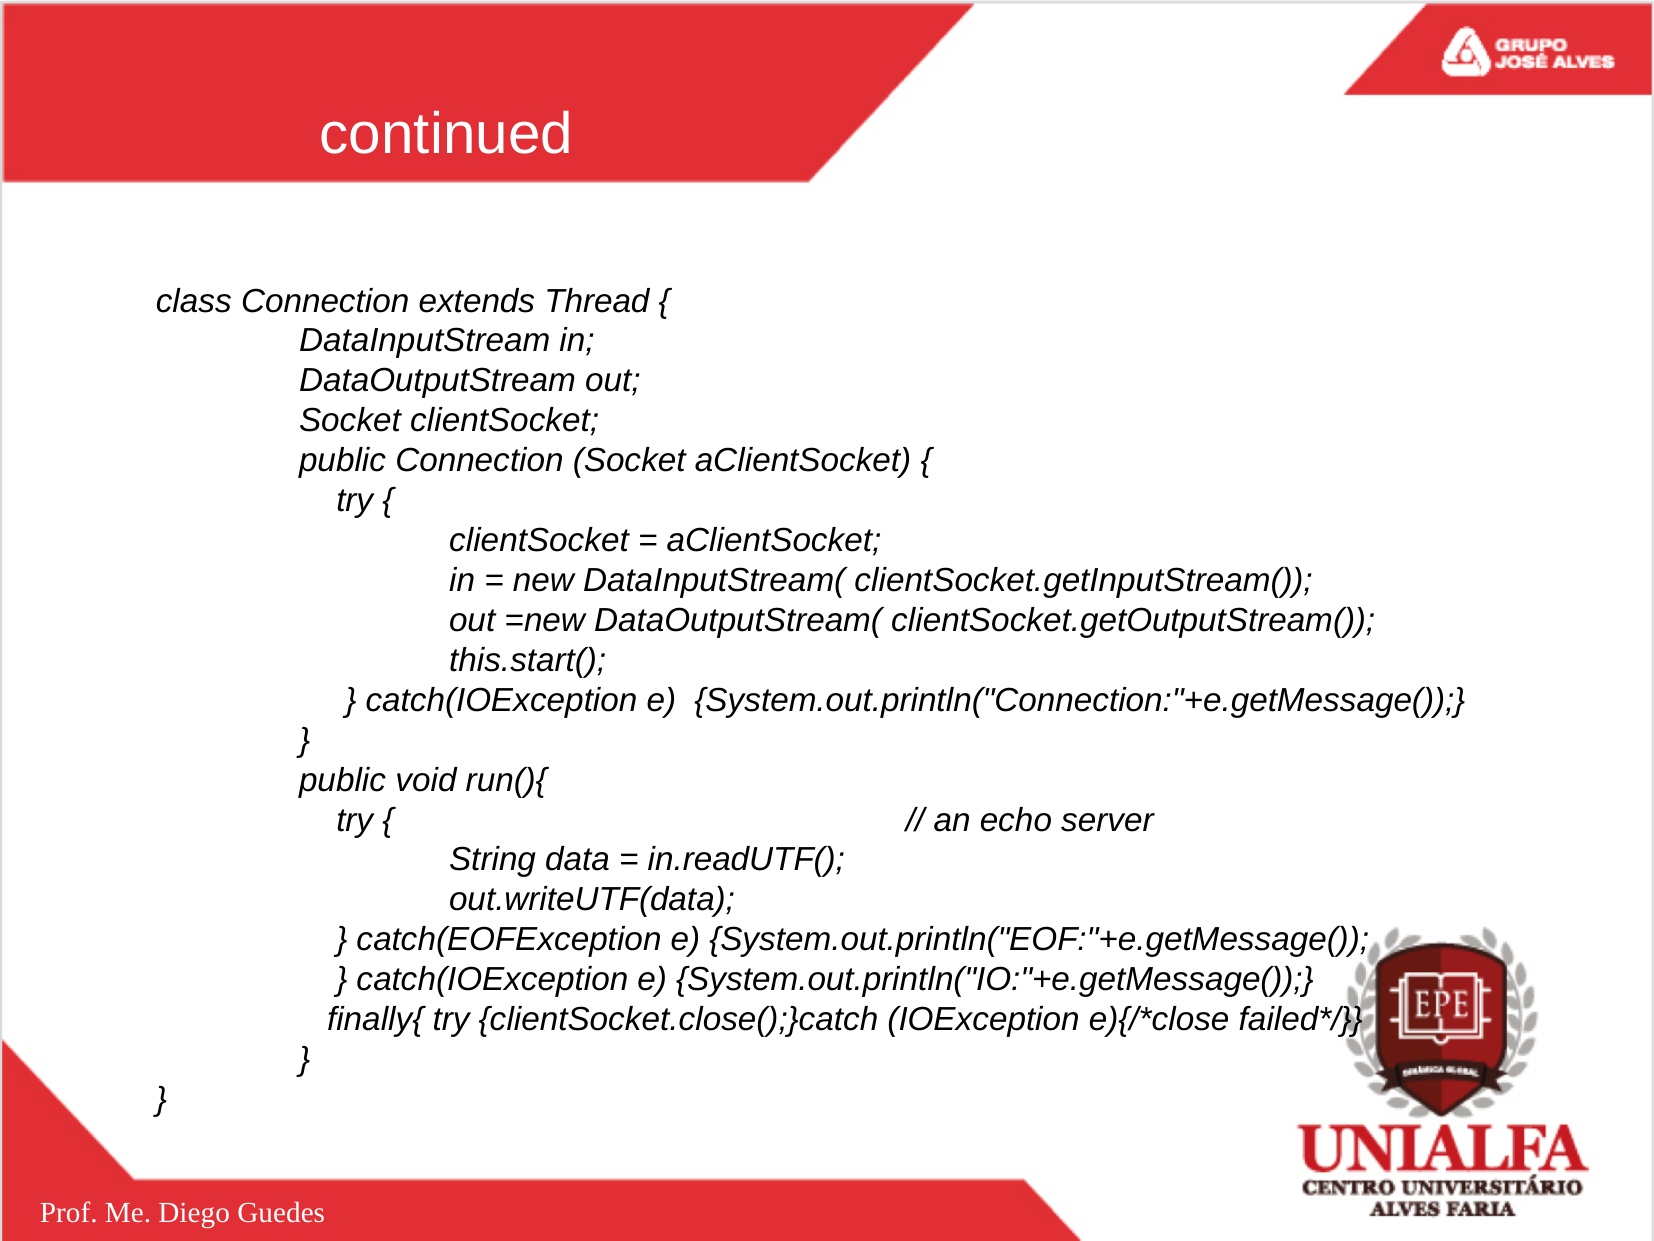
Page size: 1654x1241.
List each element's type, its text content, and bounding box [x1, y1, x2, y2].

text_box class Connection extends Thread { DataInputStream in; DataOutputStream out; Socket clientSocket; public Connection (Socket aClientSocket) { try { clientSocket = aClientSocket; in = new DataInputStream( clientSocket.getInputStream()); out =new DataOutputStream( clientSocket.getOutputStream()); this.start(); } catch(IOException e) {System.out.println("Connection:"+e.getMessage());} } public void run(){ try { // an echo server String data = in.readUTF(); out.writeUTF(data); } catch(EOFException e) {System.out.println("EOF:"+e.getMessage()); } catch(IOException e) {System.out.println("IO:"+e.getMessage());} finally{ try {clientSocket.close();}catch (IOException e){/*close failed*/}} } } [149, 278, 1475, 1118]
picture [0, 0, 1654, 1241]
title continued [72, 23, 808, 174]
